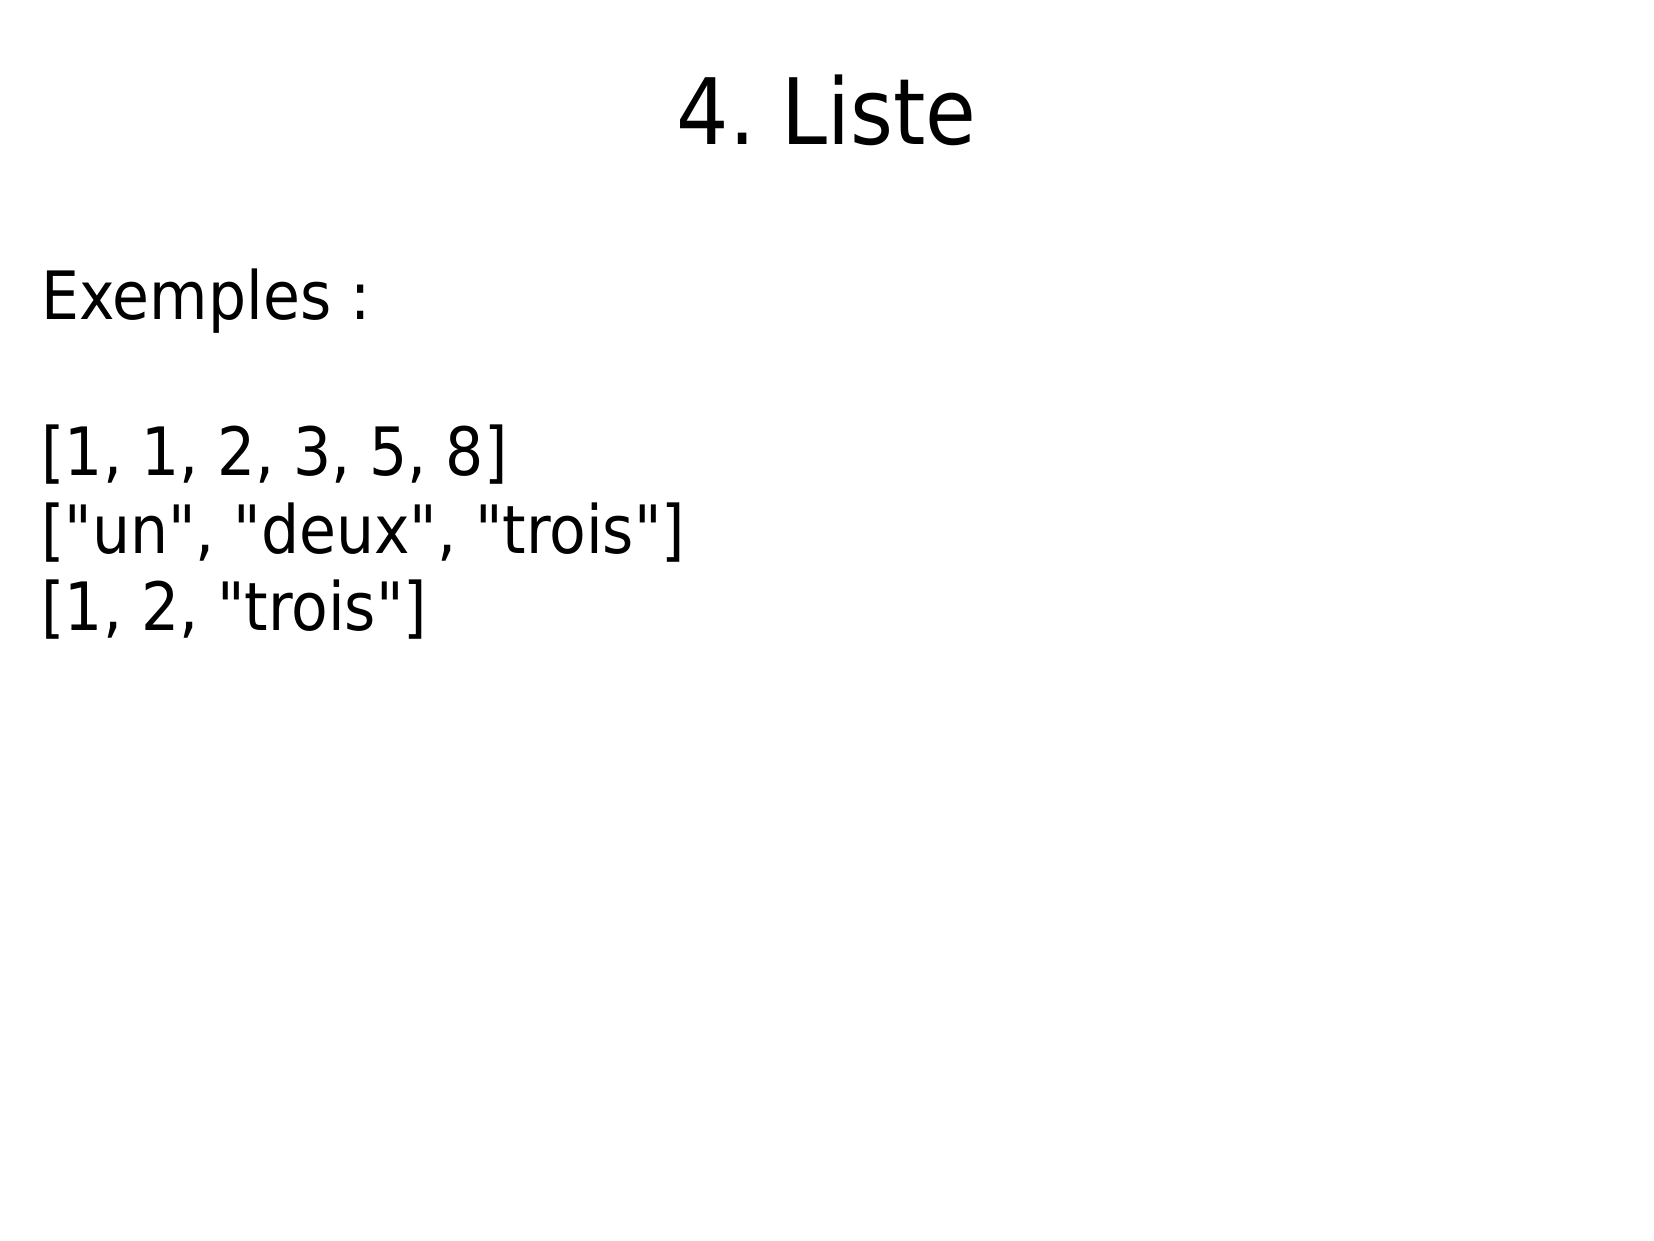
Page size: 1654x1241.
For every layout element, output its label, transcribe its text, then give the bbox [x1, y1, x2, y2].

title 4. Liste [41, 12, 1613, 214]
title Exemples : [1, 1, 2, 3, 5, 8] ["un", "deux", "trois"] [1, 2, "trois"] [41, 257, 1613, 1096]
